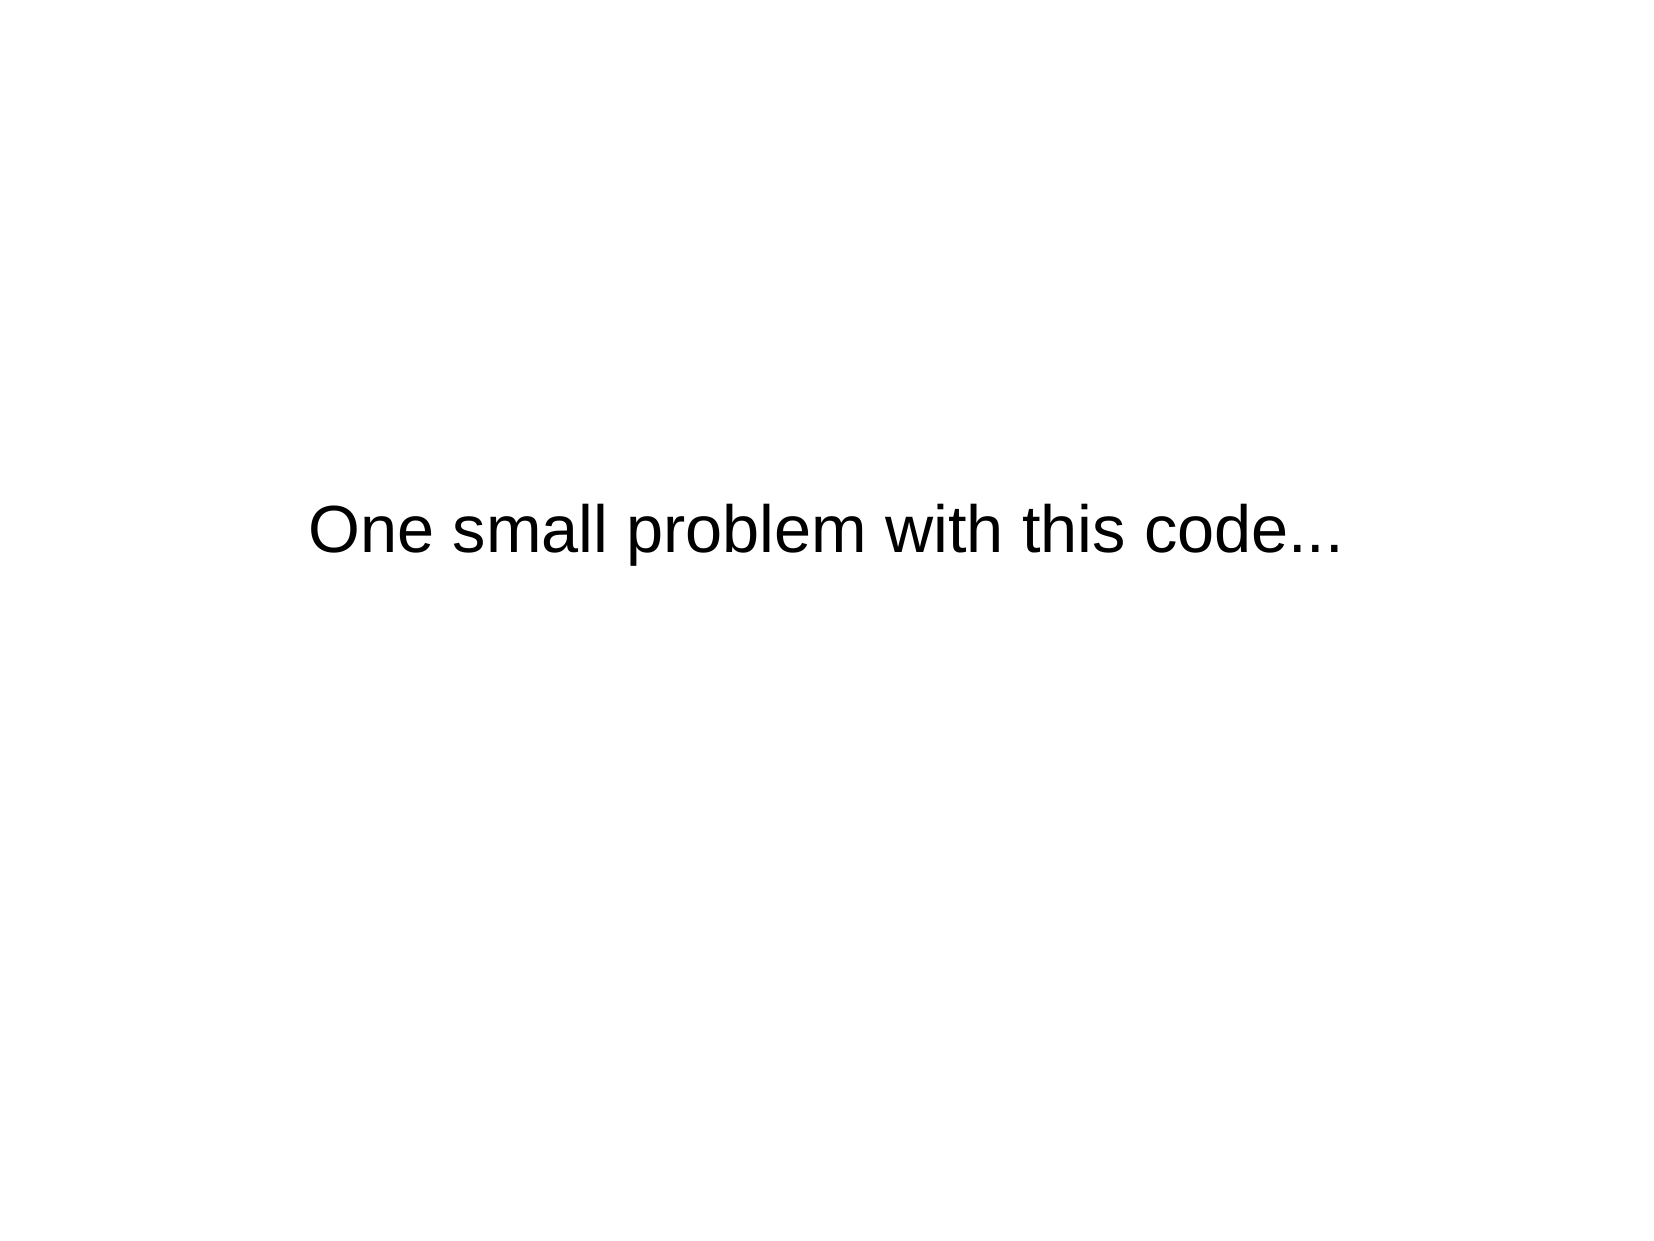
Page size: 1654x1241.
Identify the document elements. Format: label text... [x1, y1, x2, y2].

subtitle One small problem with this code... [82, 49, 1571, 1010]
